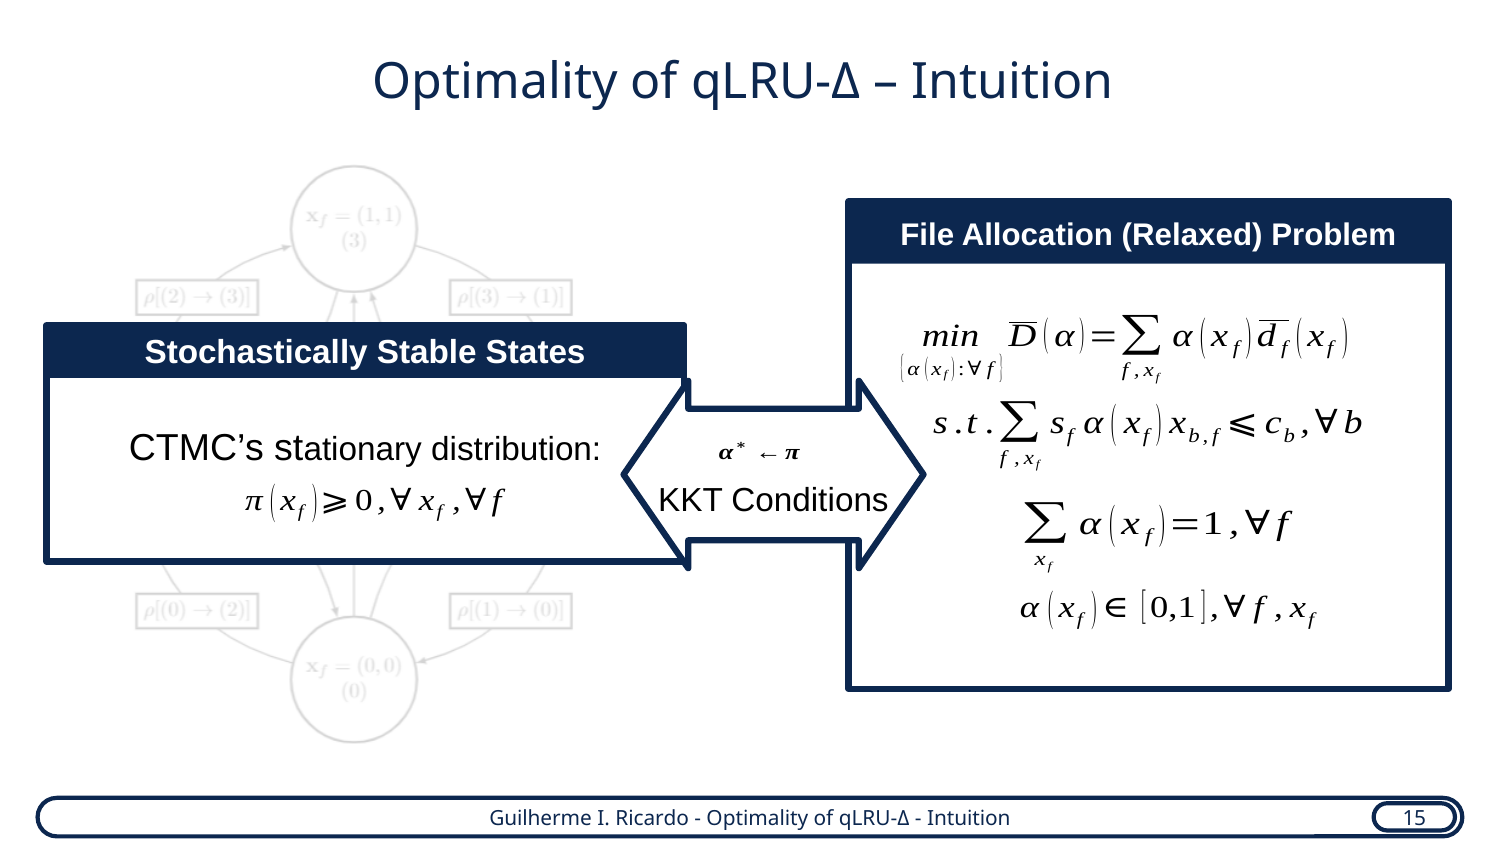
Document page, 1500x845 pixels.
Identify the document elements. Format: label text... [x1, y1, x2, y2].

chart [234, 481, 516, 525]
text_box [23, 157, 924, 790]
text_box Stochastically Stable States [46, 325, 685, 376]
chart [712, 437, 808, 465]
chart [1010, 589, 1327, 632]
title Optimality of qLRU-Δ – Intuition [75, 33, 1425, 175]
chart [1010, 501, 1306, 573]
text_box File Allocation (Relaxed) Problem [848, 201, 1449, 264]
chart [890, 313, 1358, 385]
chart [923, 400, 1372, 472]
text_box Guilherme I. Ricardo - Optimality of qLRU-Δ - Intuition [37, 797, 1463, 837]
text_box CTMC’s stationary distribution: [46, 376, 685, 562]
text_box [858, 560, 865, 569]
text_box KKT Conditions [643, 471, 906, 560]
text_box 15 [1373, 803, 1456, 831]
